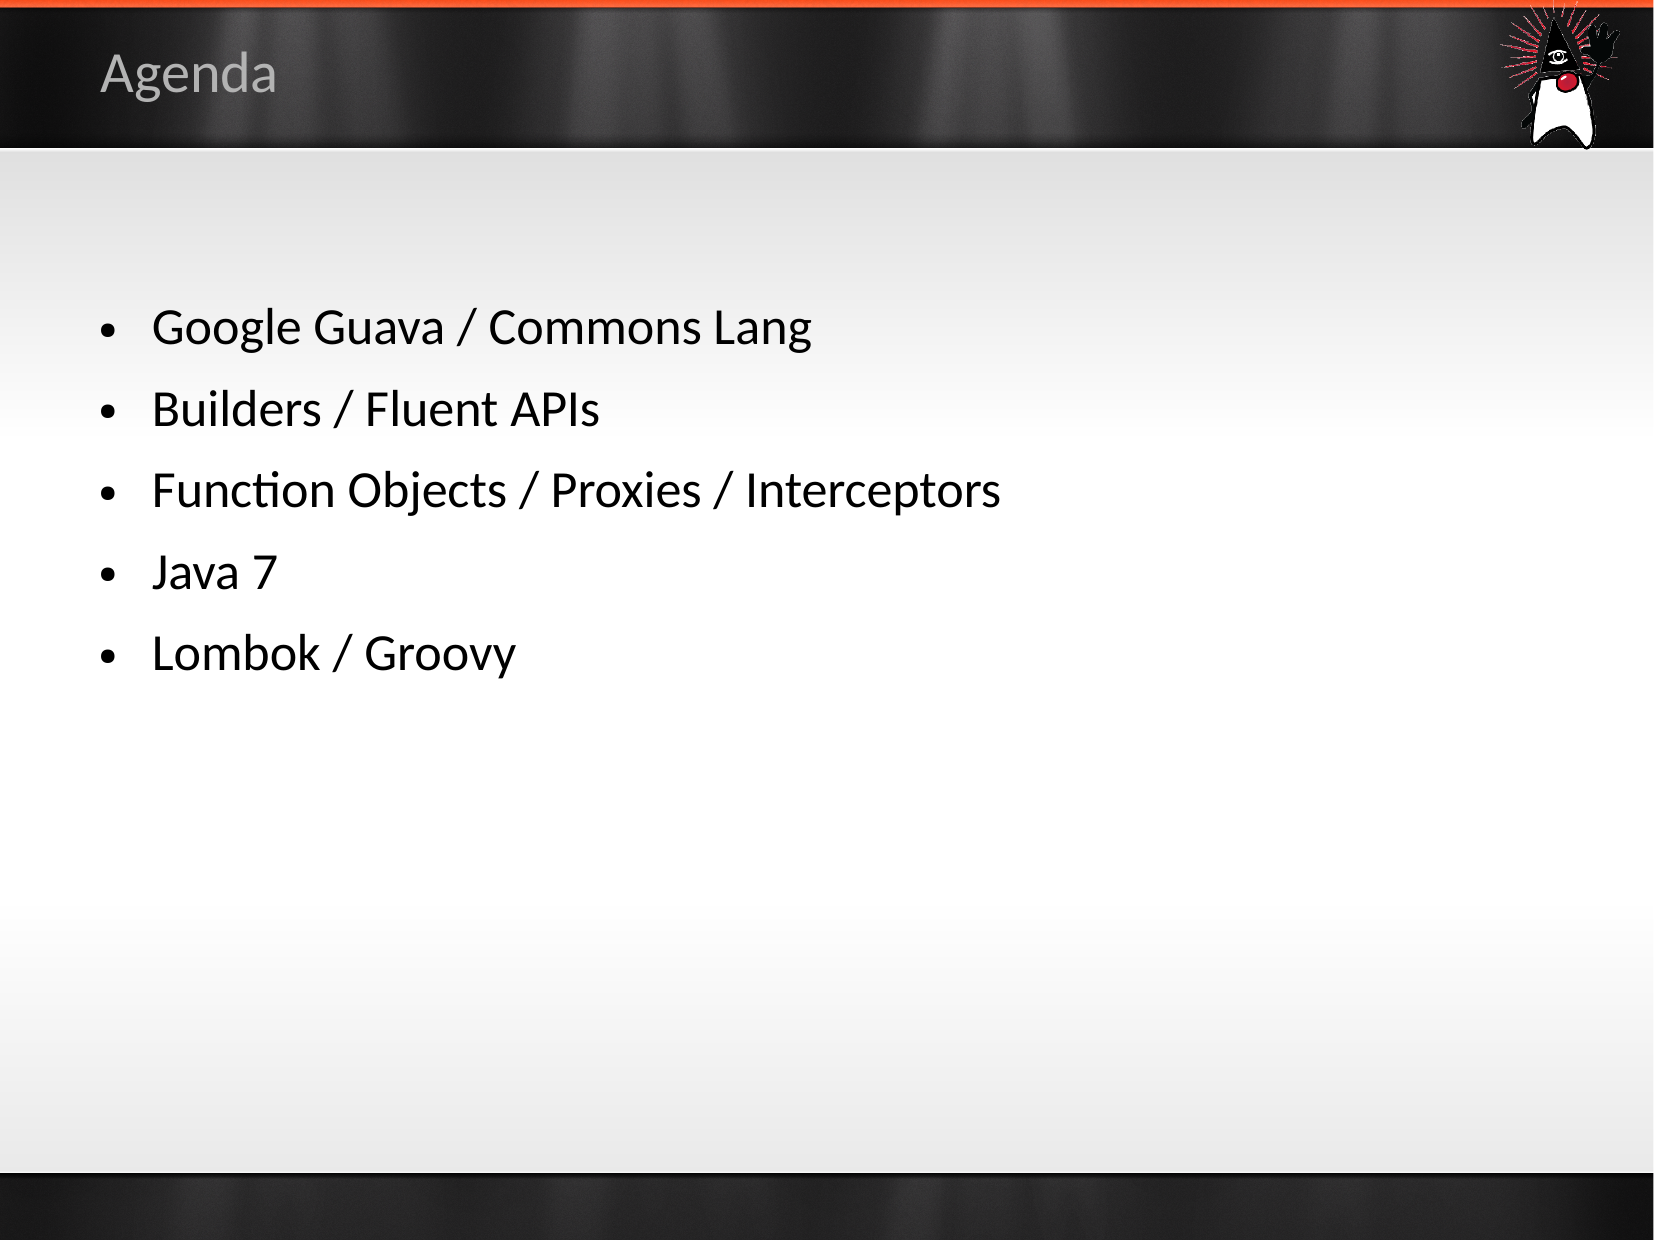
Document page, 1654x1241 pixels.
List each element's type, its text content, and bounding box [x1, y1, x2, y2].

title Agenda [100, 6, 1589, 151]
list Google Guava / Commons Lang Builders / Fluent APIs Function Objects / Proxies / Interceptors Java 7 Lombok / Groovy [80, 305, 1570, 1125]
picture [0, 0, 1654, 1240]
